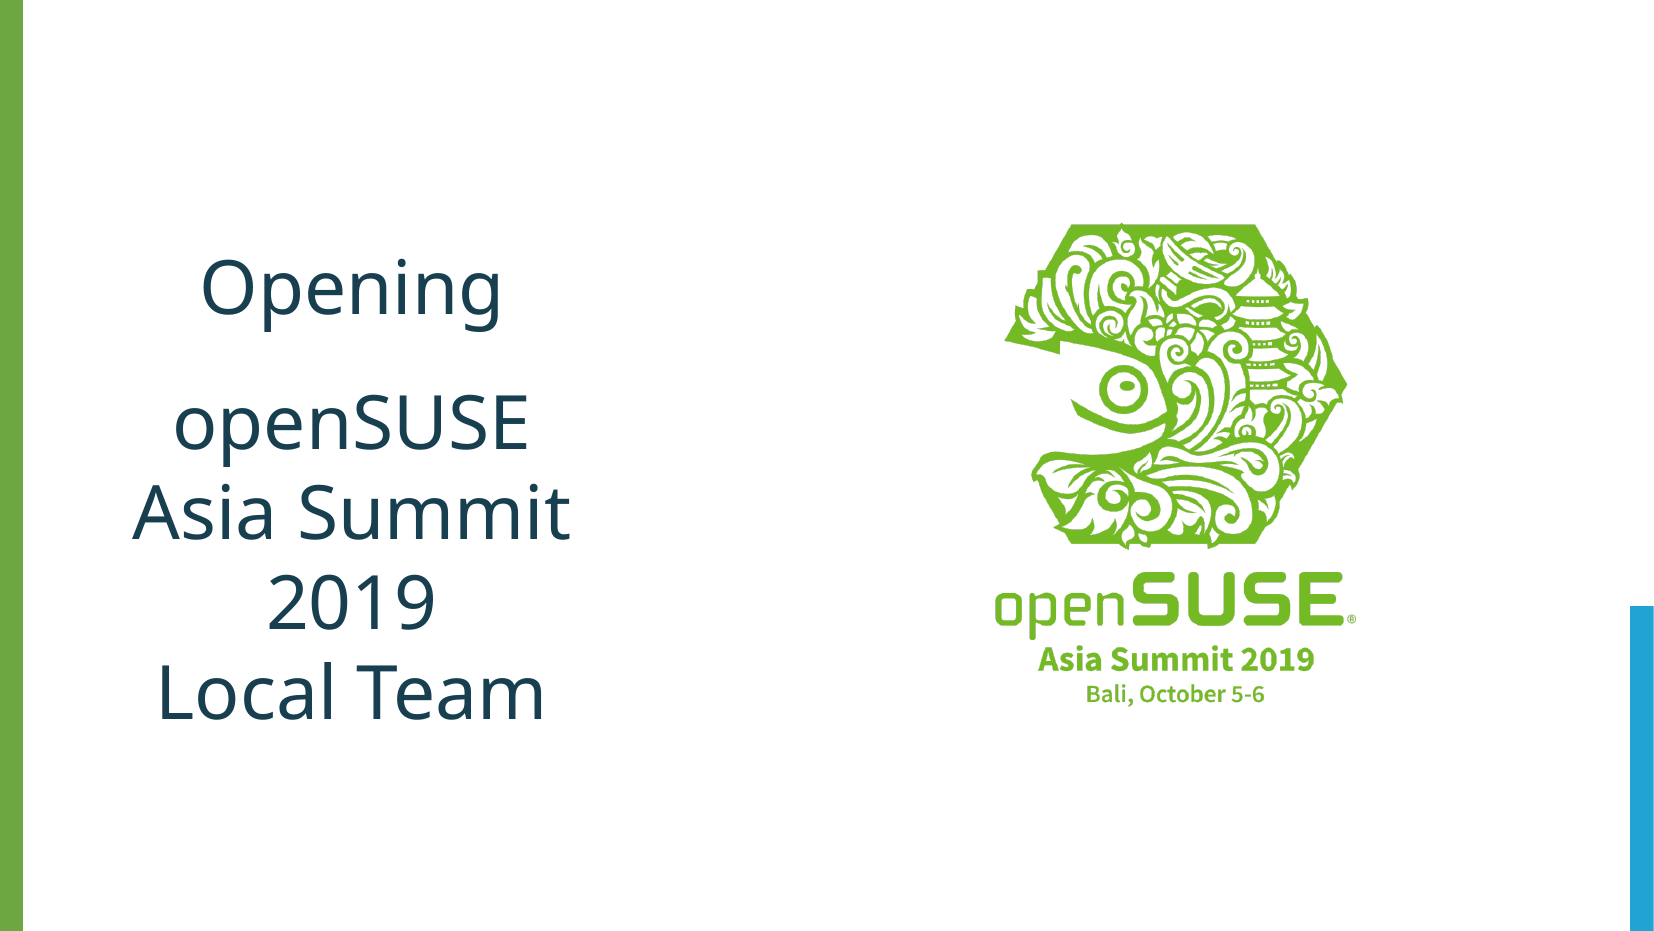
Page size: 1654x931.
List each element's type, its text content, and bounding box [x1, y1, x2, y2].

picture [882, 171, 1469, 759]
text_box Opening openSUSE Asia Summit 2019 Local Team [70, 204, 634, 770]
